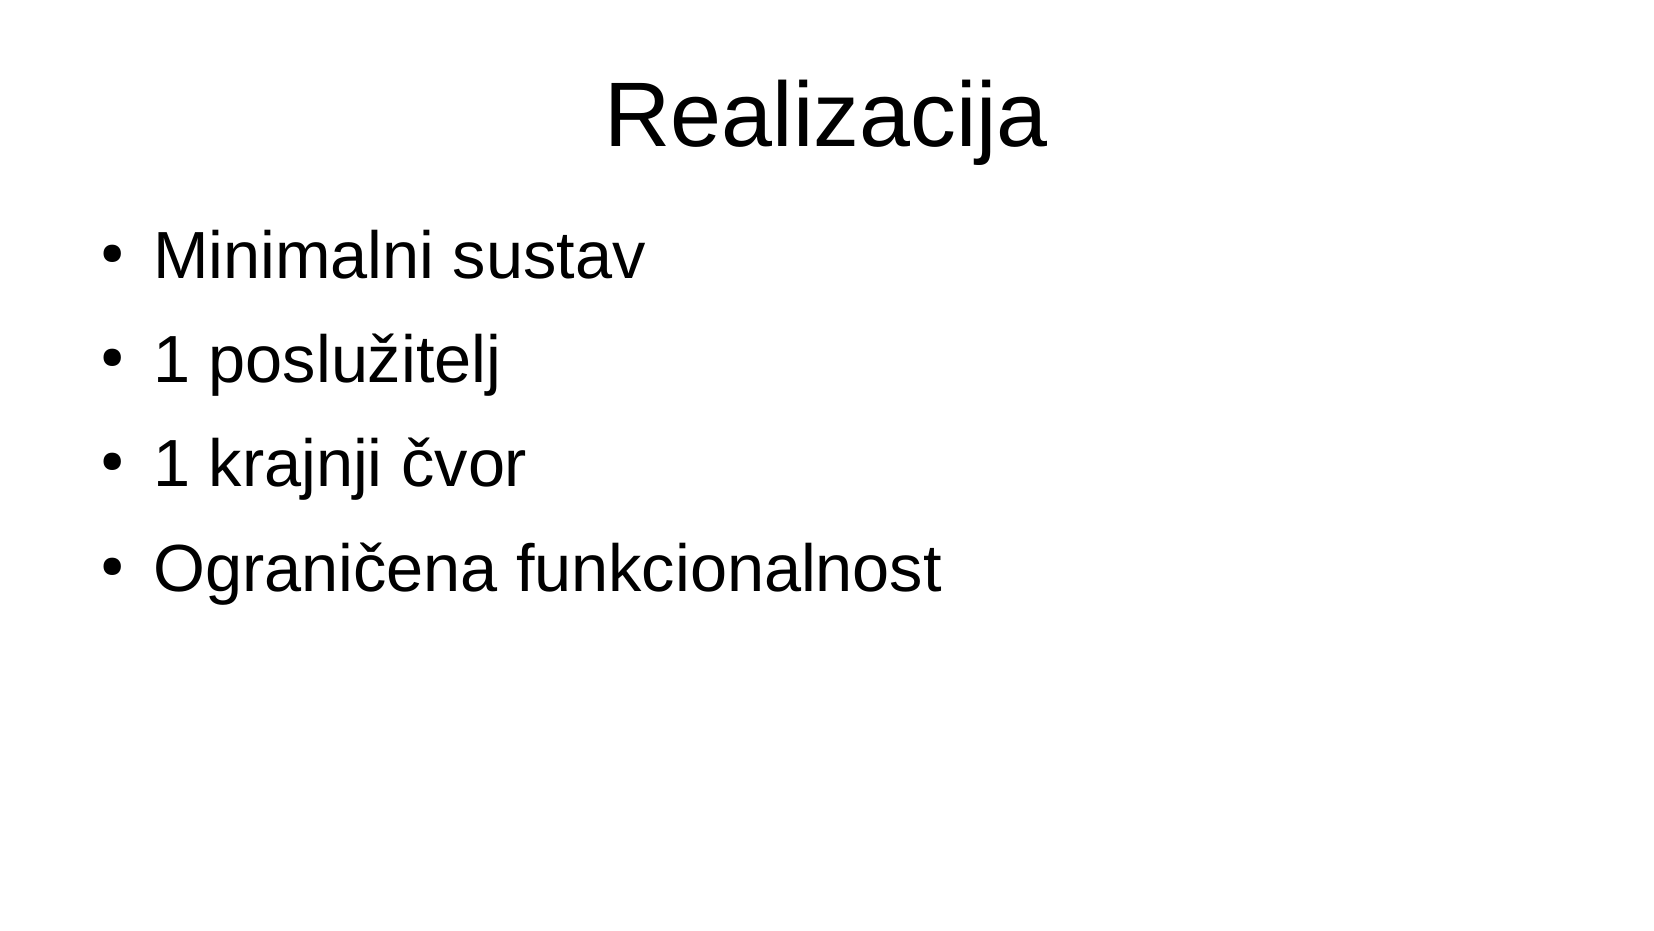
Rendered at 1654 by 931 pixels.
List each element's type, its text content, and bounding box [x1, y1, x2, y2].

title Realizacija [82, 37, 1571, 193]
list Minimalni sustav 1 poslužitelj 1 krajnji čvor Ograničena funkcionalnost [82, 217, 1571, 758]
